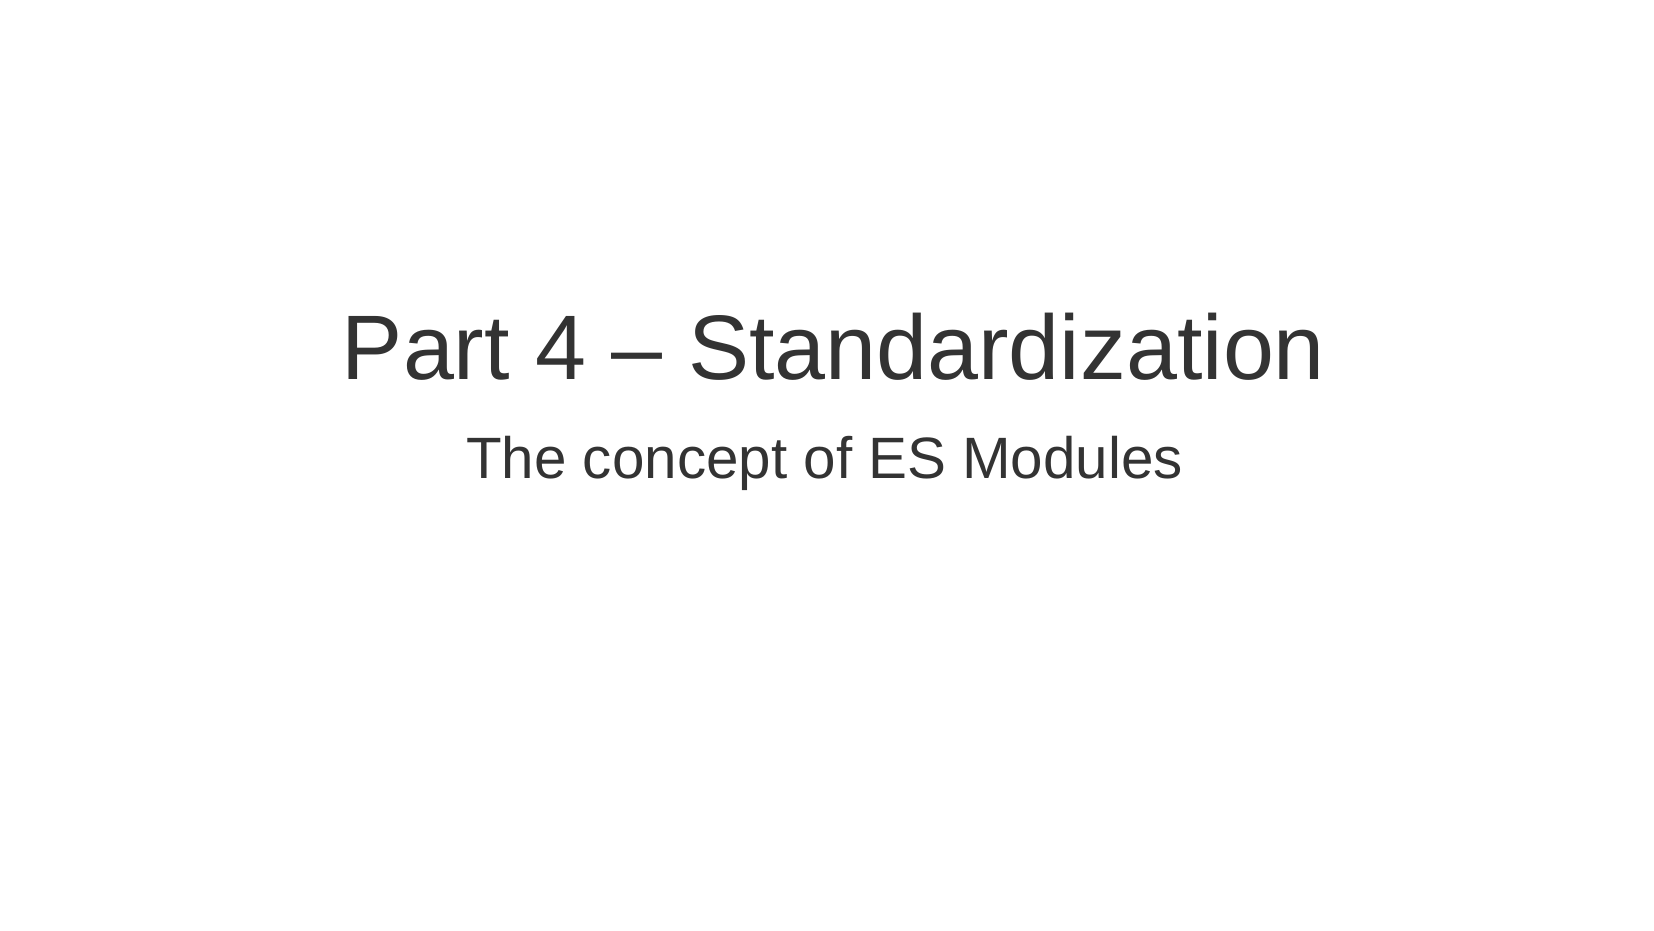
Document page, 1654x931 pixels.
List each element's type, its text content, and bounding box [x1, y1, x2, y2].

title Part 4 – Standardization [90, 270, 1579, 379]
subtitle The concept of ES Modules [60, 379, 1591, 537]
